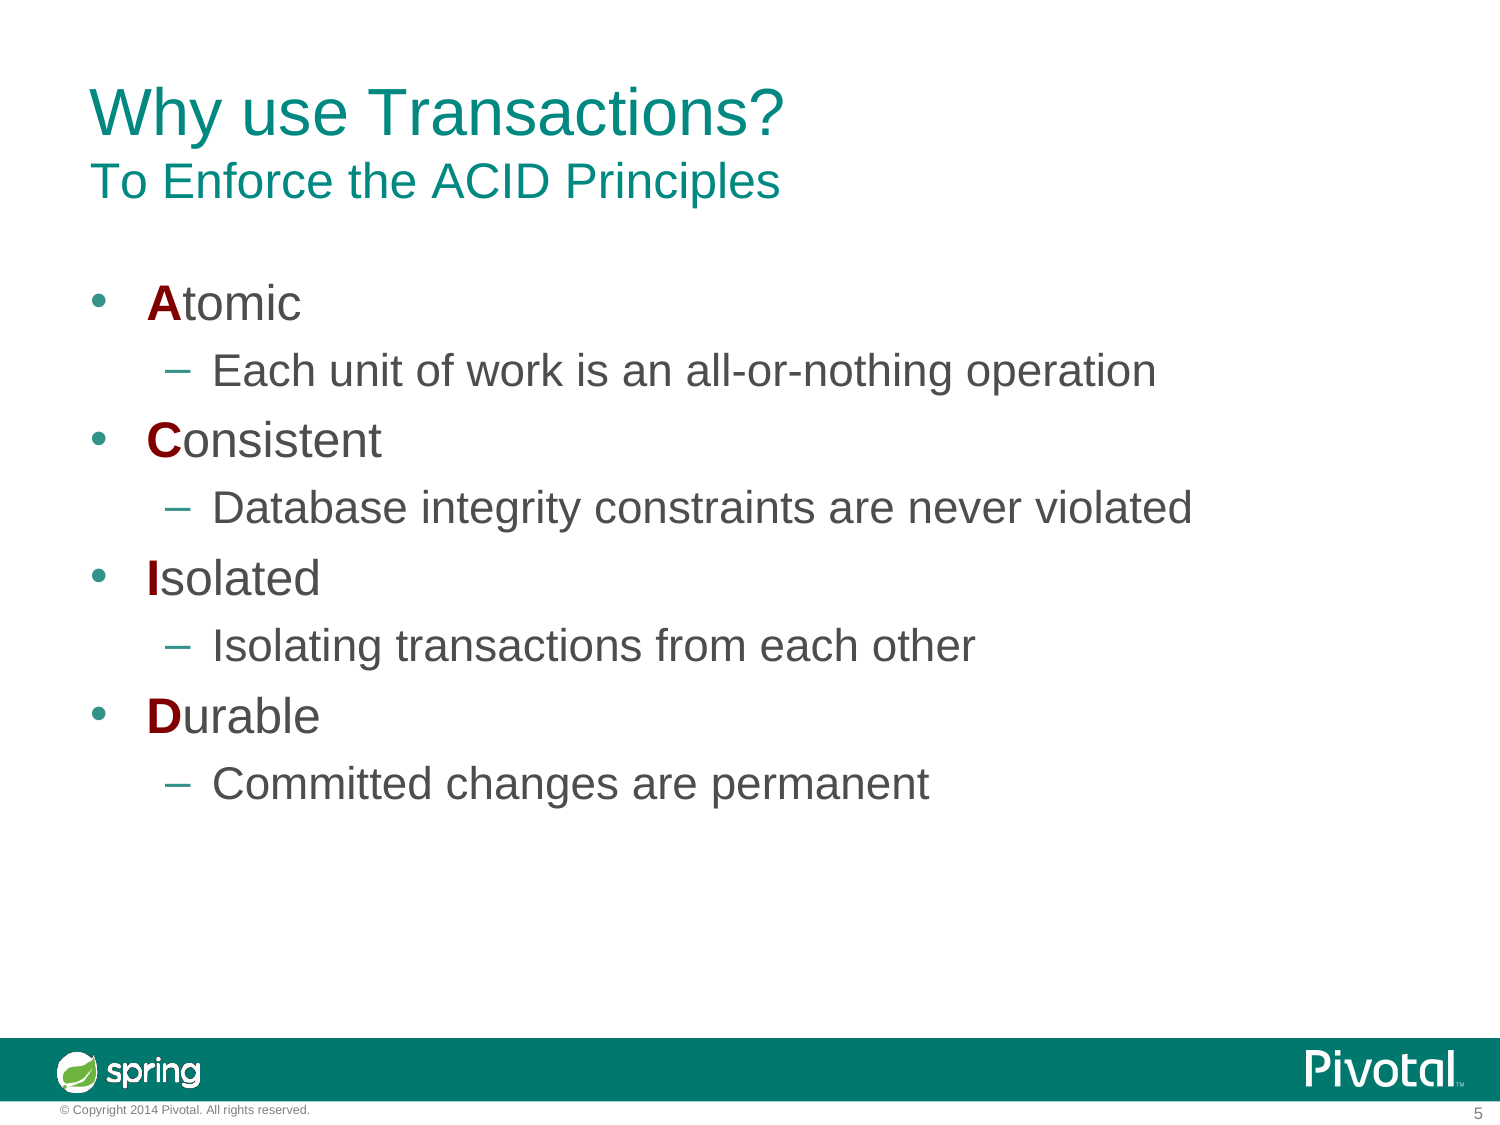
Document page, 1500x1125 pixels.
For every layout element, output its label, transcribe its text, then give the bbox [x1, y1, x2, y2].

picture [1306, 1050, 1464, 1087]
title Why use Transactions? To Enforce the ACID Principles [75, 61, 1426, 217]
picture [32, 1041, 210, 1103]
list Atomic Each unit of work is an all-or-nothing operation Consistent Database integrity constraints are never violated Isolated Isolating transactions from each other Durable Committed changes are permanent [75, 262, 1426, 1005]
